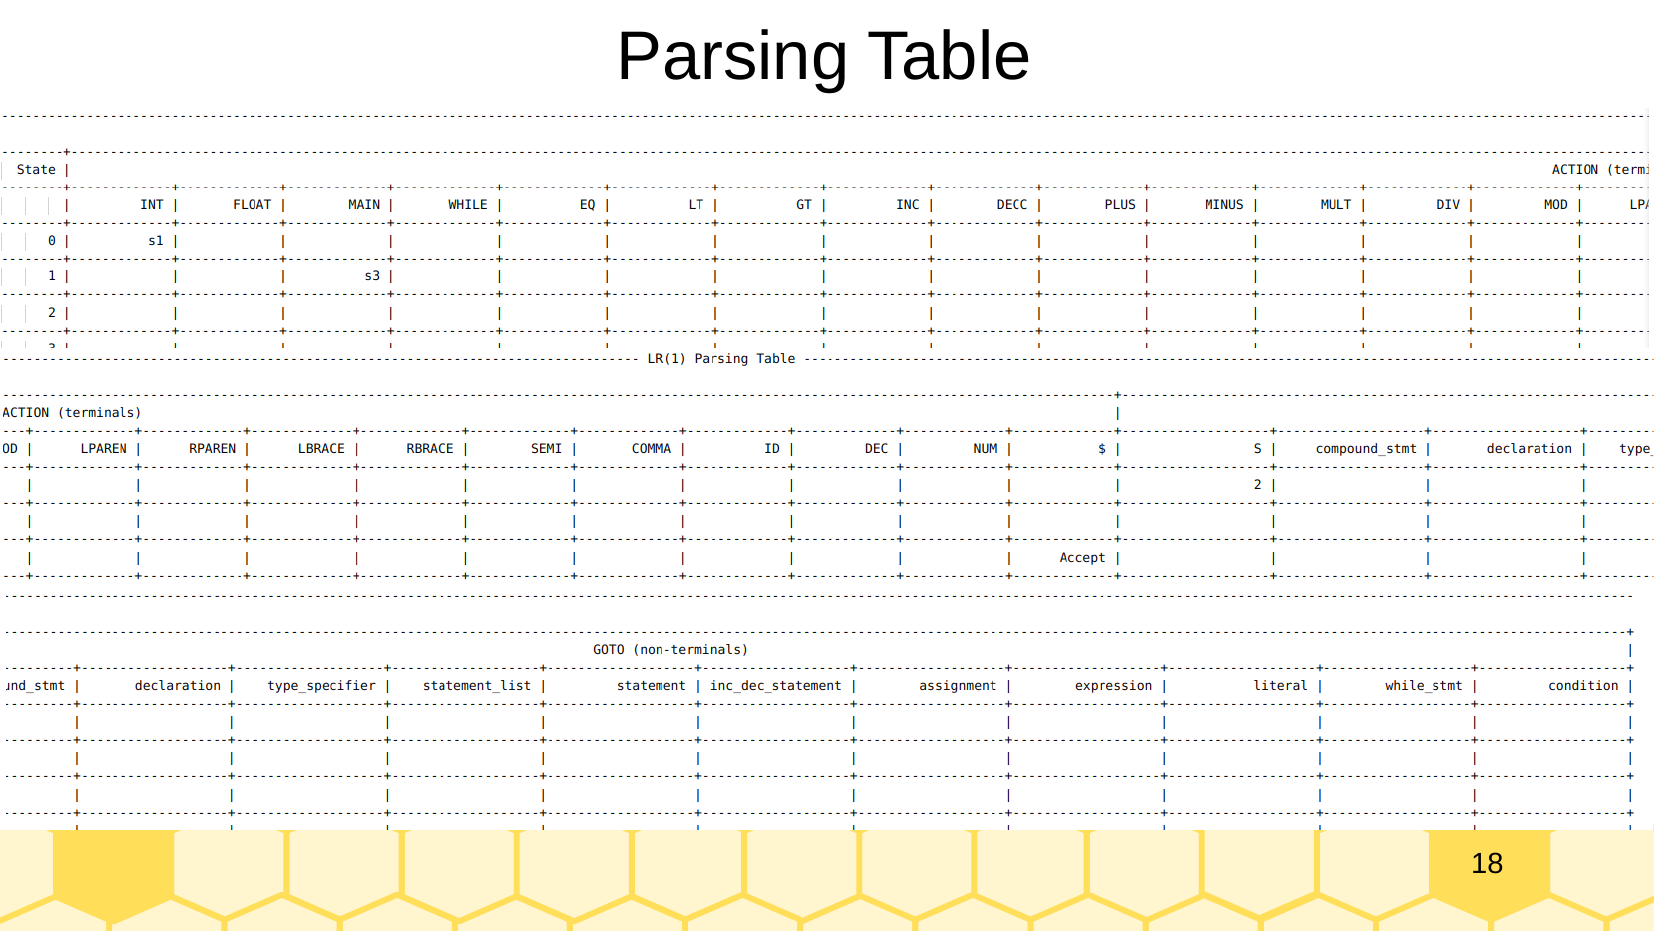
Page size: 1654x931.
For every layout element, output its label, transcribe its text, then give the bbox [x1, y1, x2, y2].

picture [3, 353, 1654, 580]
picture [0, 108, 1654, 348]
picture [0, 590, 1654, 830]
title Parsing Table [79, 0, 1569, 108]
